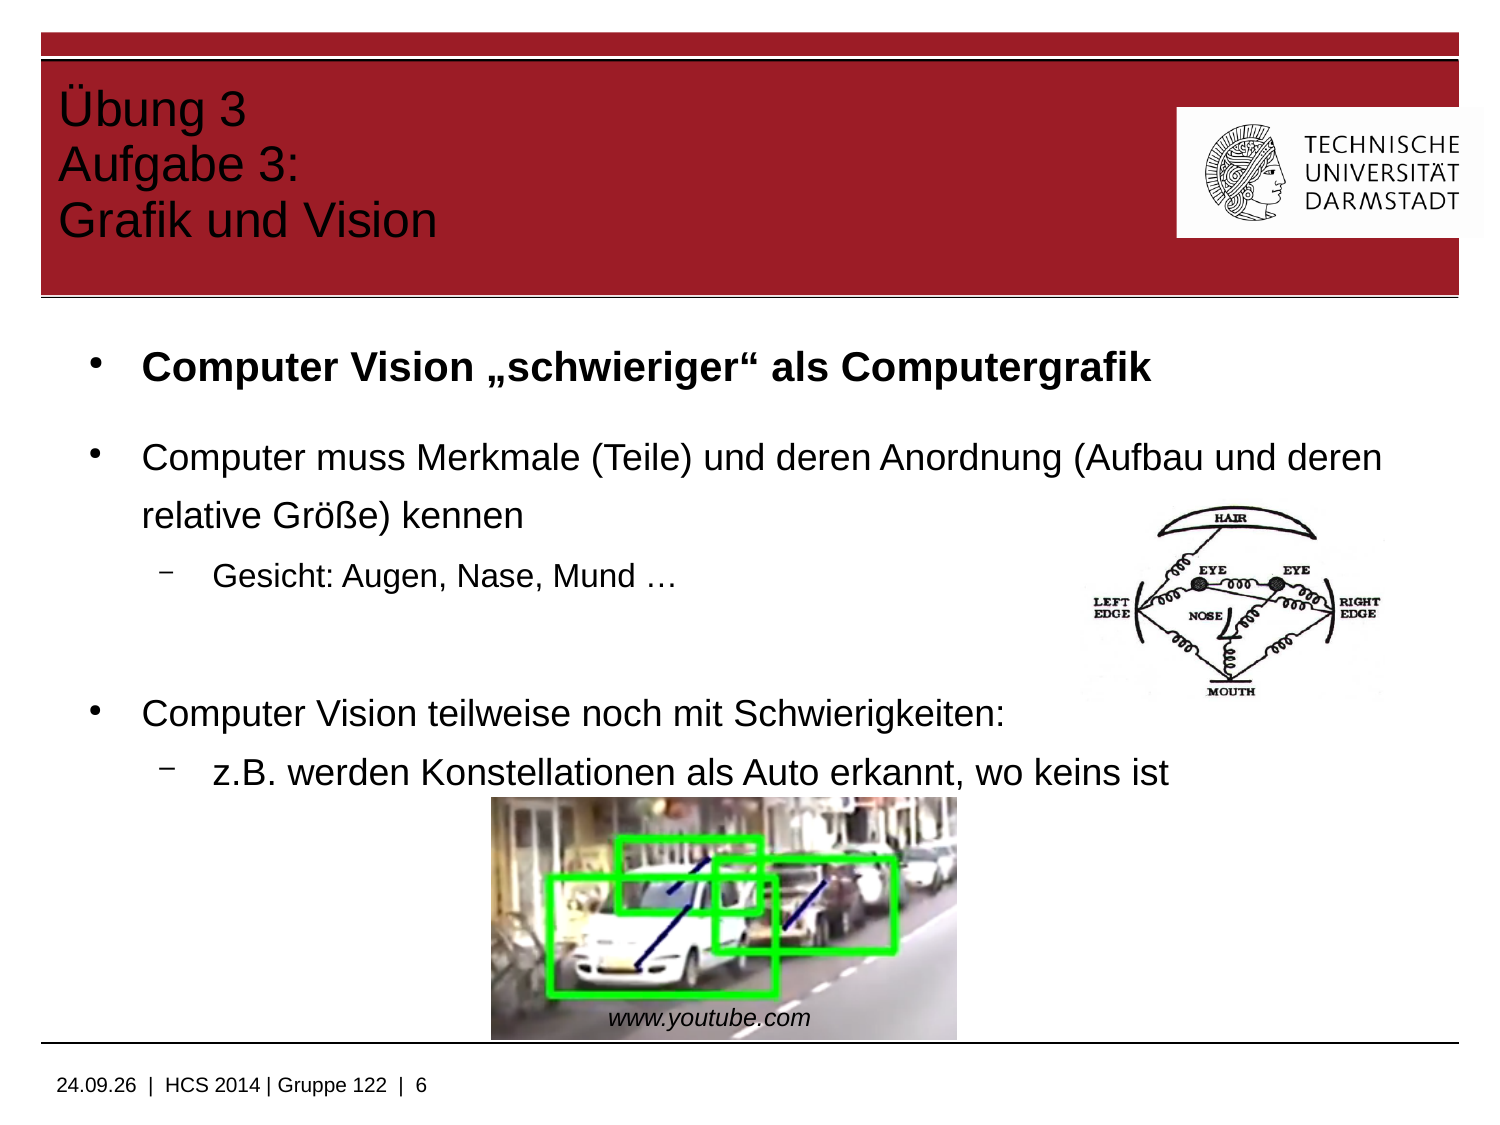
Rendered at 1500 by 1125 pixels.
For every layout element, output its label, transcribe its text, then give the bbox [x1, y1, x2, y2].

list Computer Vision „schwieriger“ als Computergrafik Computer muss Merkmale (Teile) und deren Anordnung (Aufbau und deren relative Größe) kennen Gesicht: Augen, Nase, Mund … Computer Vision teilweise noch mit Schwierigkeiten: z.B. werden Konstellationen als Auto erkannt, wo keins ist [70, 324, 1391, 815]
picture [1062, 496, 1394, 709]
picture [491, 797, 957, 1040]
text_box www.youtube.com [593, 996, 827, 1040]
picture [1176, 107, 1484, 238]
title Übung 3 Aufgabe 3: Grafik und Vision [58, 80, 1149, 249]
